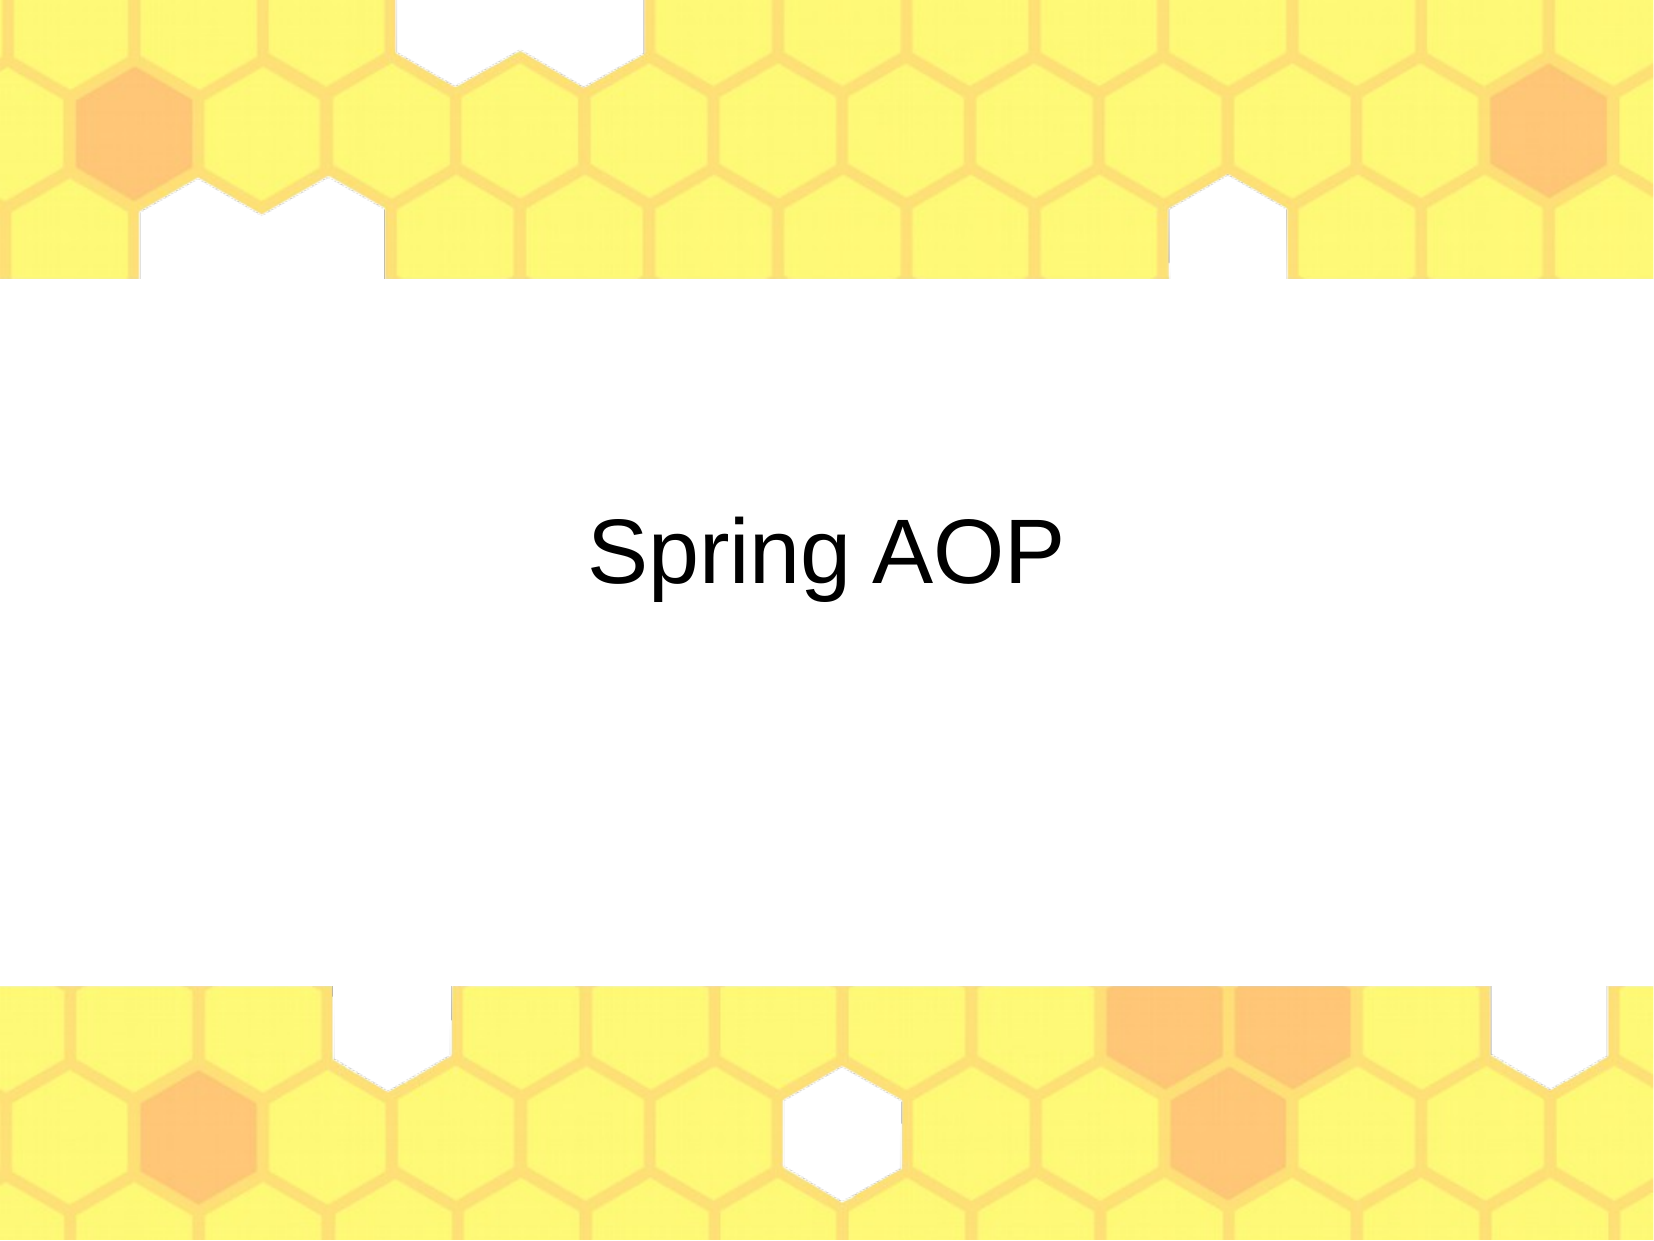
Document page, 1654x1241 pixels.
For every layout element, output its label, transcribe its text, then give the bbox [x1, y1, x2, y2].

picture [0, 0, 1654, 279]
picture [0, 986, 1654, 1240]
title Spring AOP [82, 418, 1571, 686]
